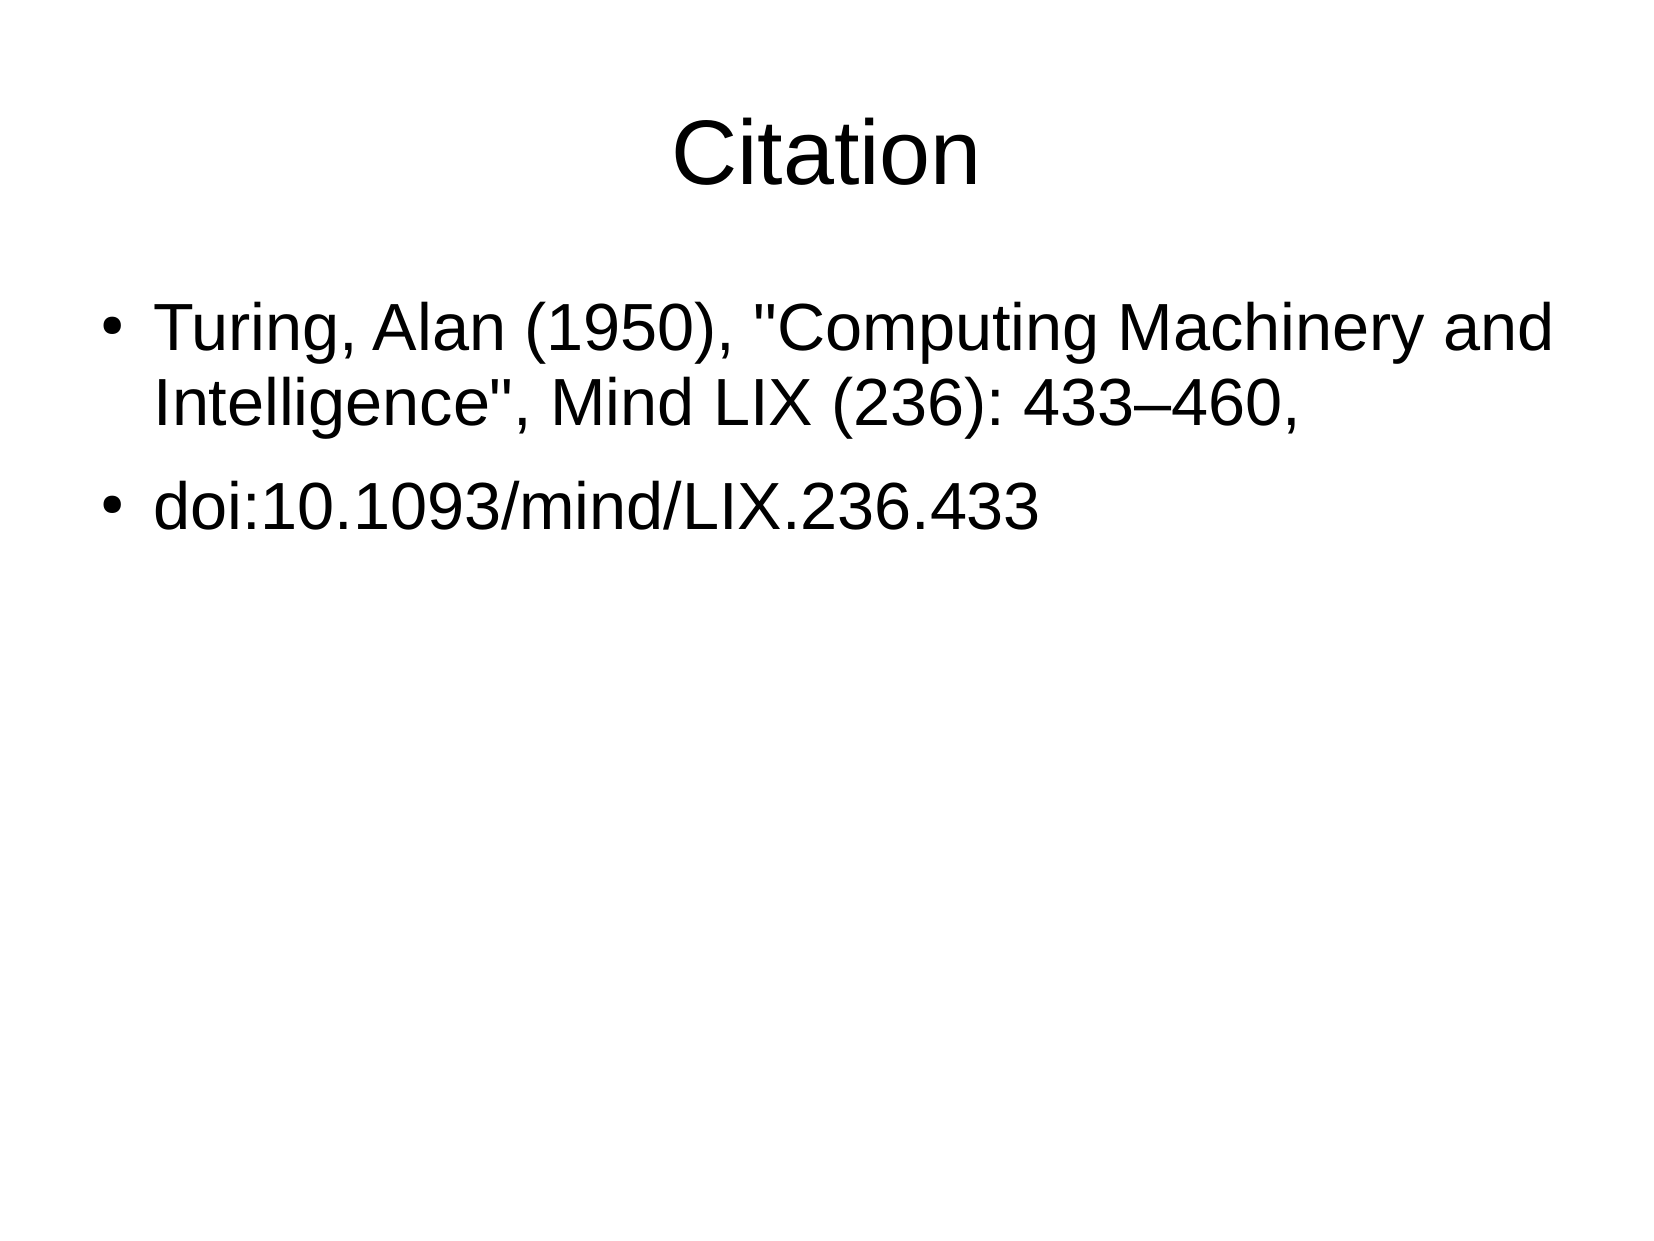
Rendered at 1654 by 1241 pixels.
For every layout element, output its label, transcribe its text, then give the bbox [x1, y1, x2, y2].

list Turing, Alan (1950), "Computing Machinery and Intelligence", Mind LIX (236): 433–460, doi:10.1093/mind/LIX.236.433 [82, 290, 1571, 1010]
title Citation [82, 49, 1571, 257]
